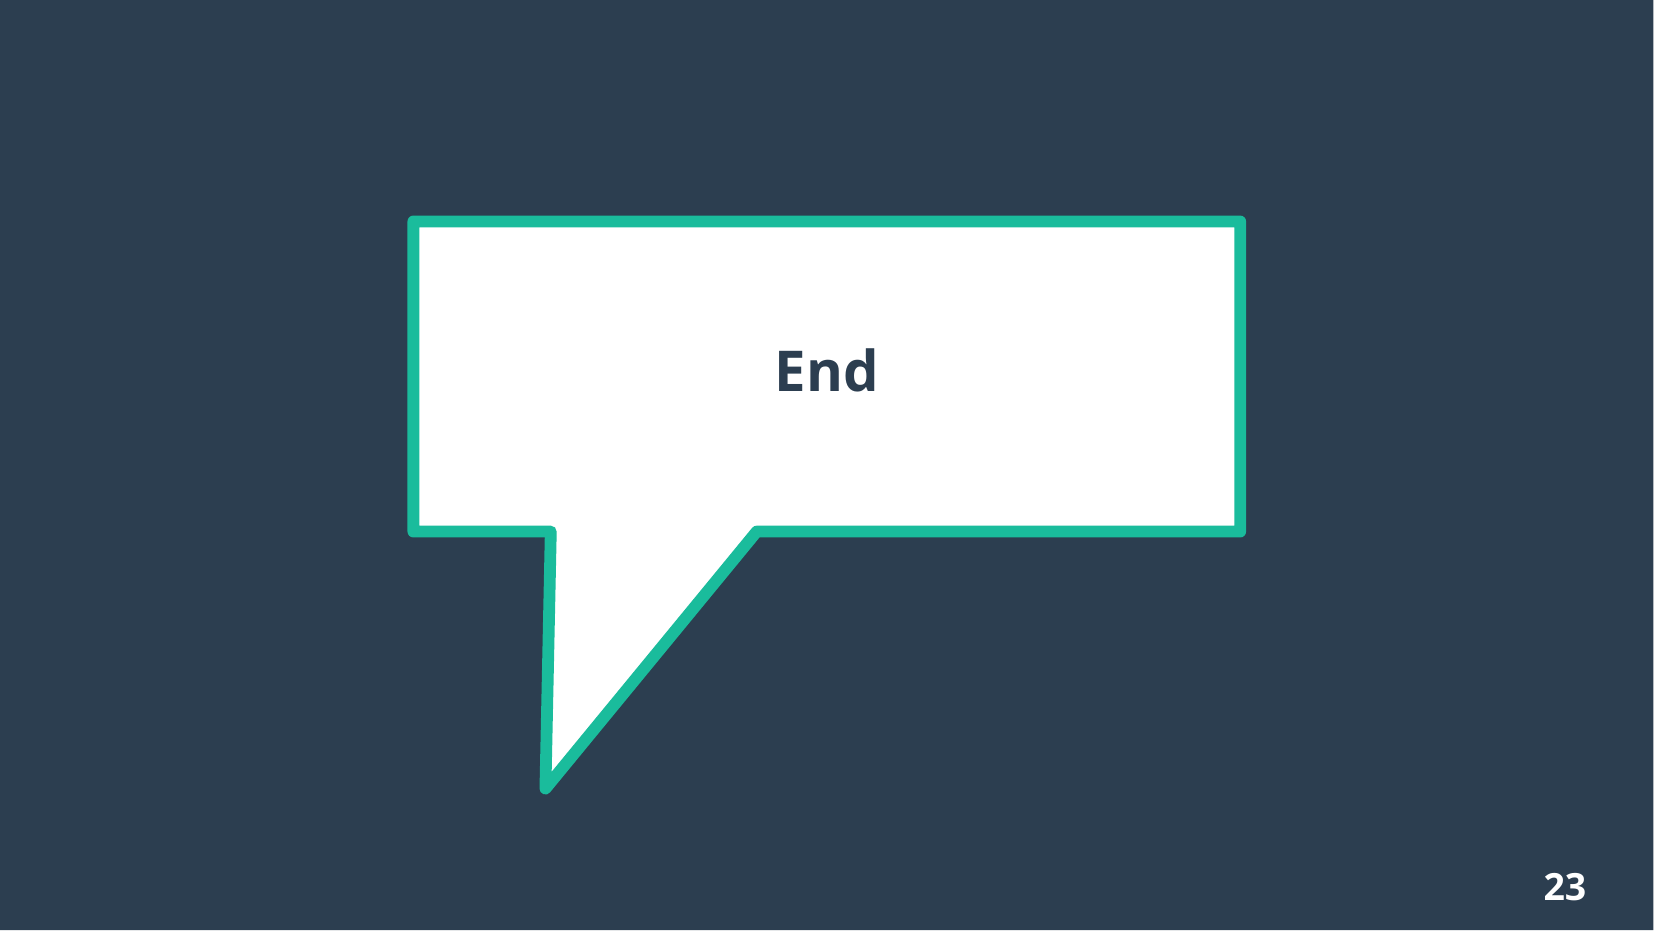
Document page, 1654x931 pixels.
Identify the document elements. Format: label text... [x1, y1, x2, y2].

title End [442, 236, 1211, 502]
